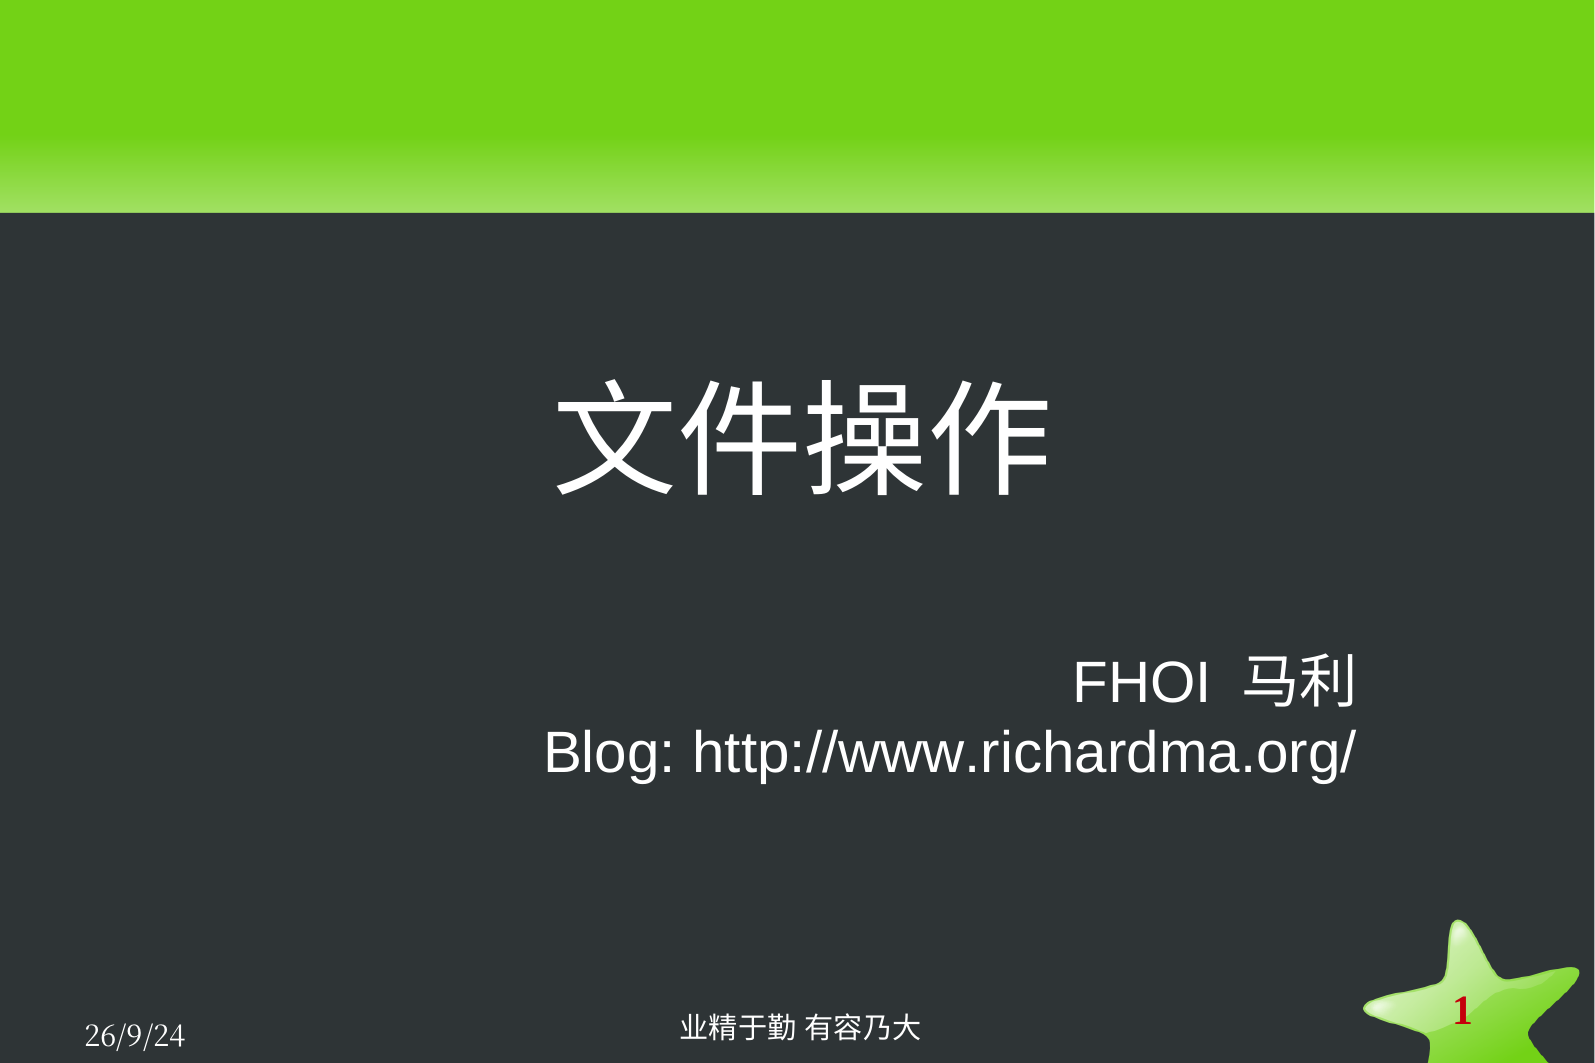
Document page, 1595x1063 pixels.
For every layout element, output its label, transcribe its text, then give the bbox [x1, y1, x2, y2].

text_box FHOI 马利 Blog: http://www.richardma.org/ [199, 632, 1373, 781]
picture [0, 0, 1595, 1063]
title 文件操作 [85, 354, 1521, 520]
